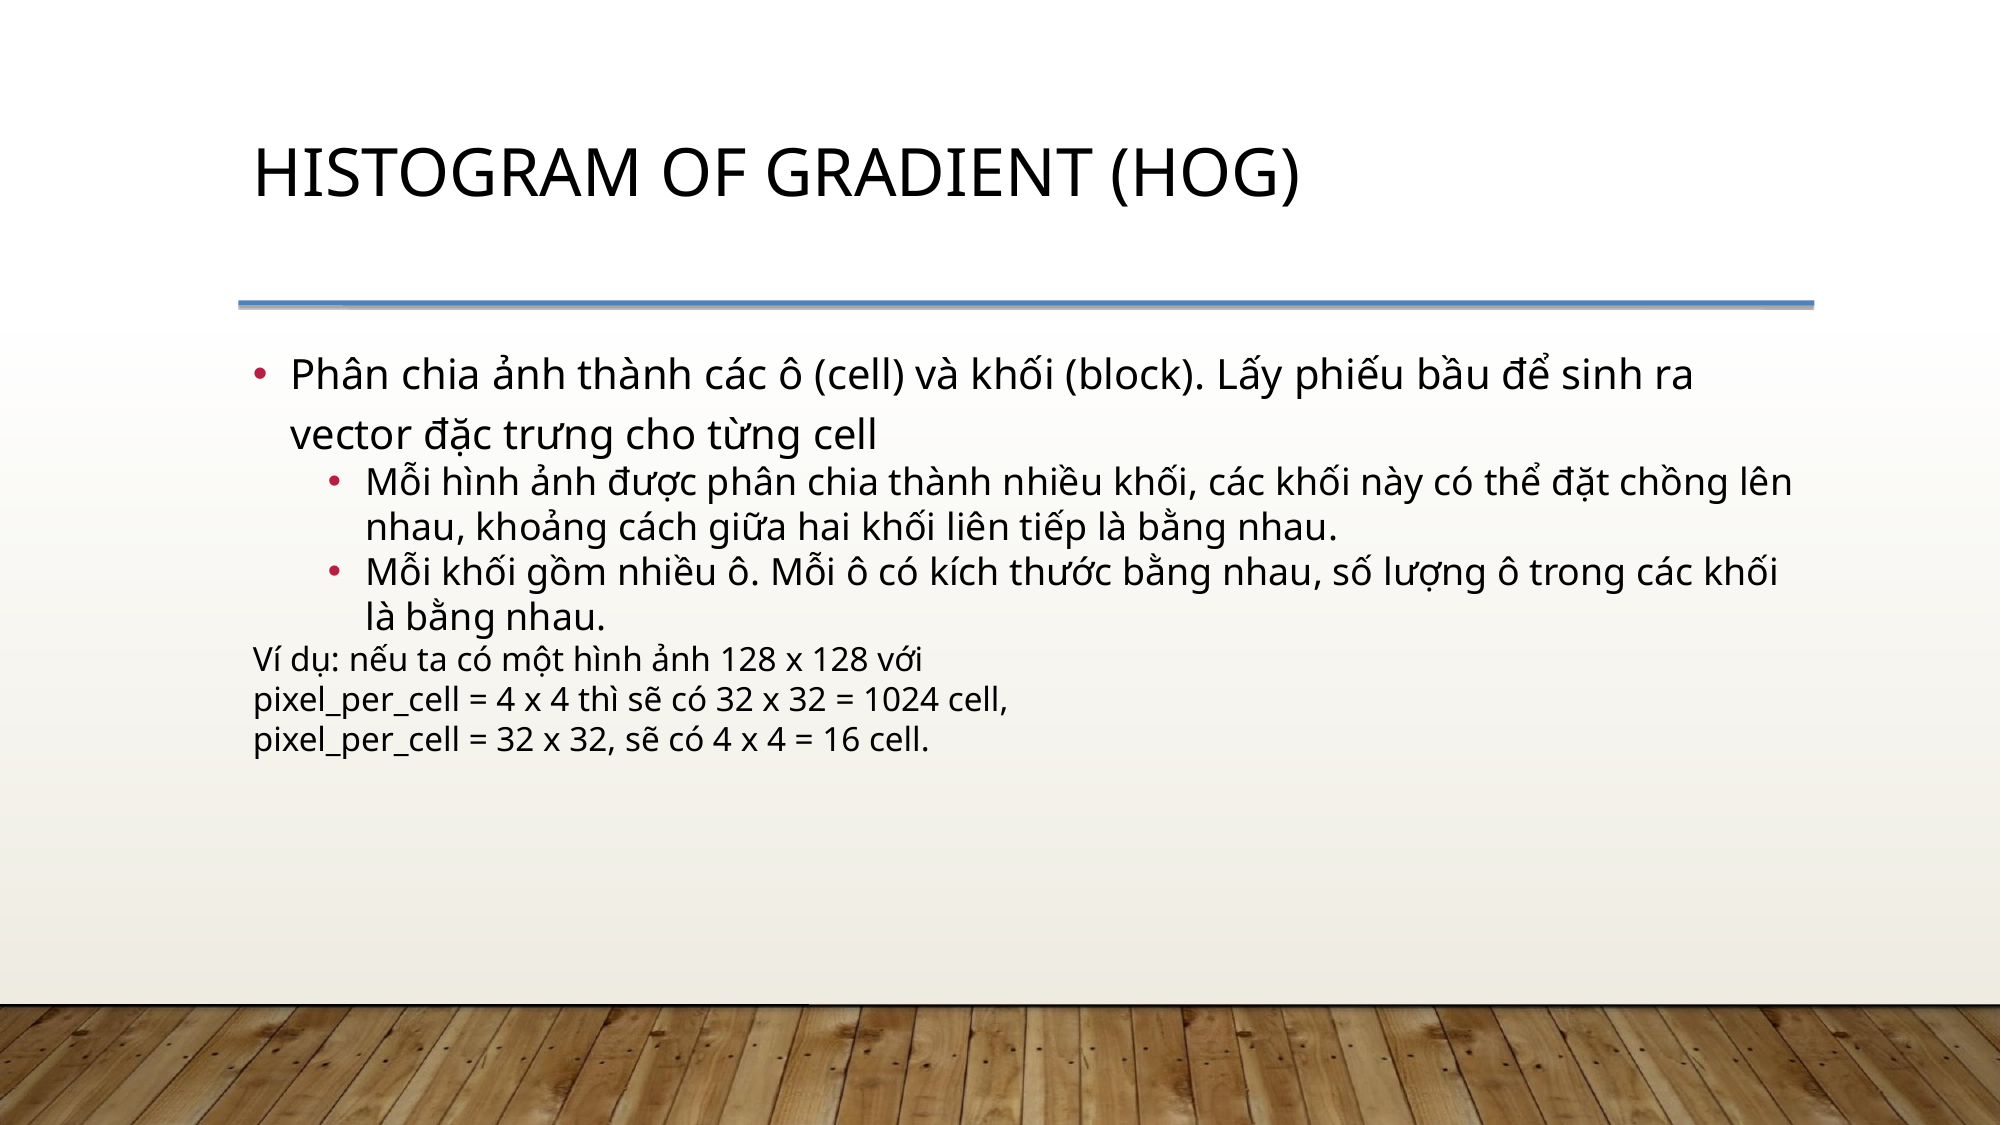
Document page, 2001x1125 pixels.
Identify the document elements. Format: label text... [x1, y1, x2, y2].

text_box Phân chia ảnh thành các ô (cell) và khối (block). Lấy phiếu bầu để sinh ra vector đặc trưng cho từng cell Mỗi hình ảnh được phân chia thành nhiều khối, các khối này có thể đặt chồng lên nhau, khoảng cách giữa hai khối liên tiếp là bằng nhau. Mỗi khối gồm nhiều ô. Mỗi ô có kích thước bằng nhau, số lượng ô trong các khối là bằng nhau. Ví dụ: nếu ta có một hình ảnh 128 x 128 với pixel_per_cell = 4 x 4 thì sẽ có 32 x 32 = 1024 cell, pixel_per_cell = 32 x 32, sẽ có 4 x 4 = 16 cell. [238, 330, 1814, 897]
picture [0, 1007, 2000, 1125]
text_box HISTOGRAM OF GRADIENT (HOG) [238, 131, 1814, 304]
